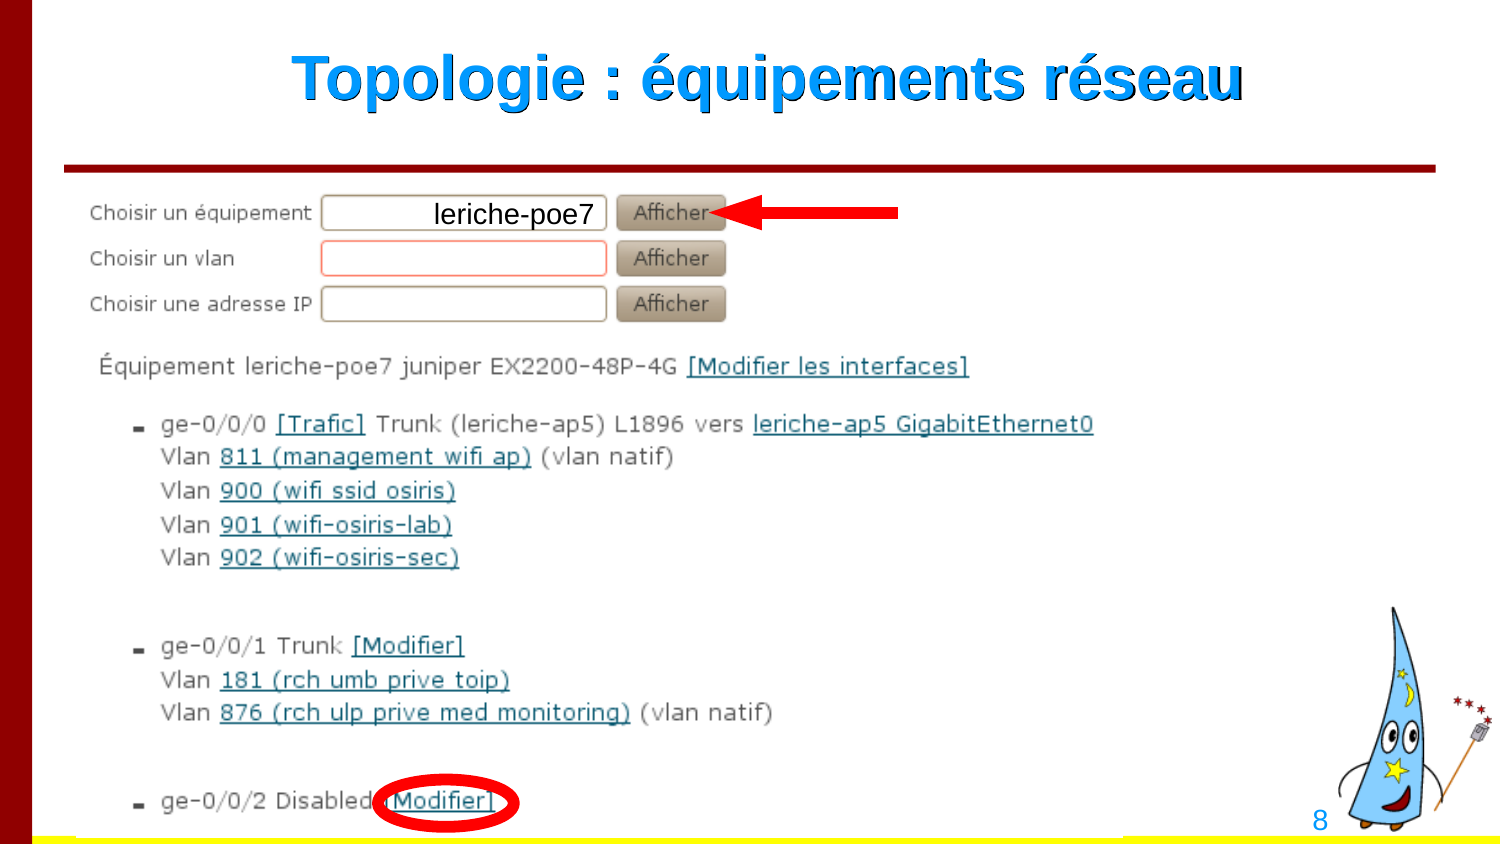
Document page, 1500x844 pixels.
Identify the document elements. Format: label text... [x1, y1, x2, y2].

picture [1338, 606, 1492, 832]
picture [63, 173, 1123, 838]
text_box leriche-poe7 [419, 190, 680, 239]
title Topologie : équipements réseau [85, 12, 1452, 145]
